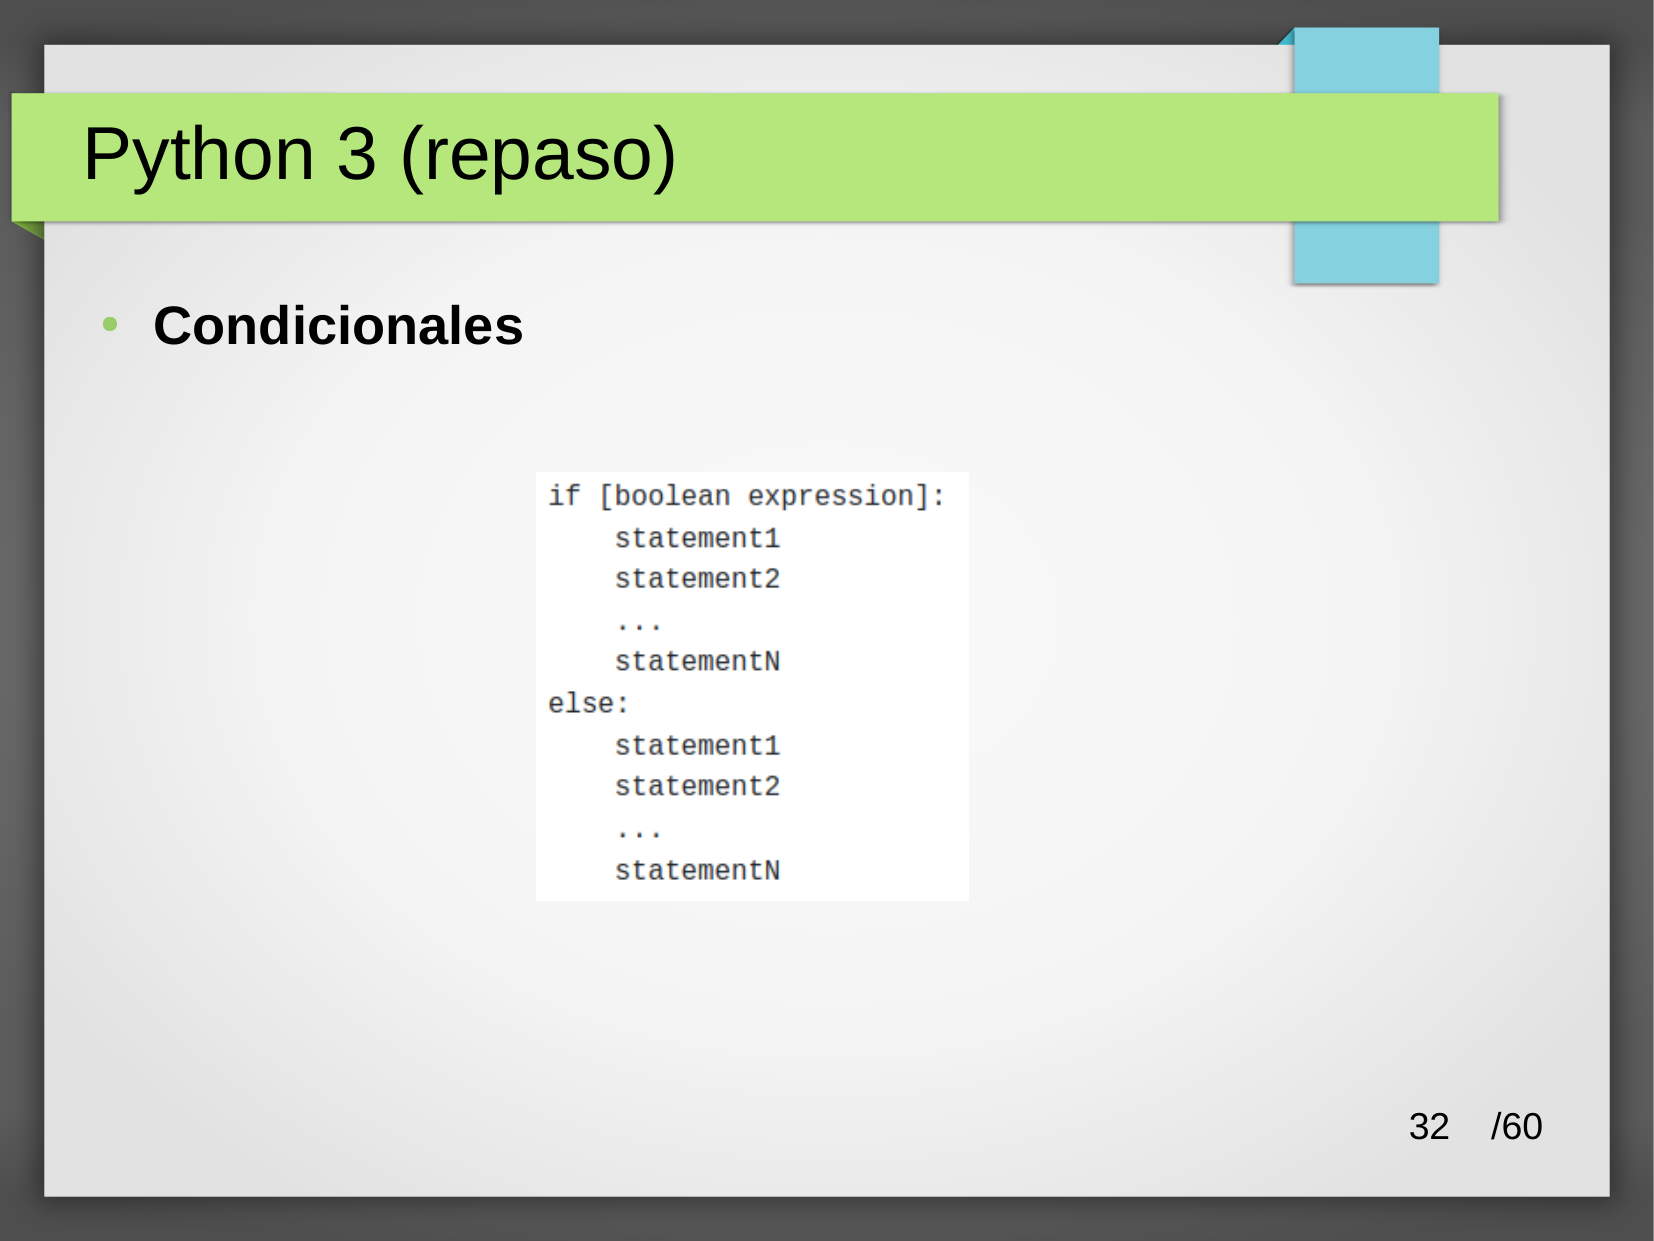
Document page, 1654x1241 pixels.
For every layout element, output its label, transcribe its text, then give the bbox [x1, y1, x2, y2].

text_box <número> [1393, 1098, 1476, 1169]
title Python 3 (repaso) [82, 94, 1264, 213]
text_box /60 [1476, 1098, 1644, 1169]
list Condicionales [82, 295, 1571, 1015]
picture [0, 0, 1654, 1241]
